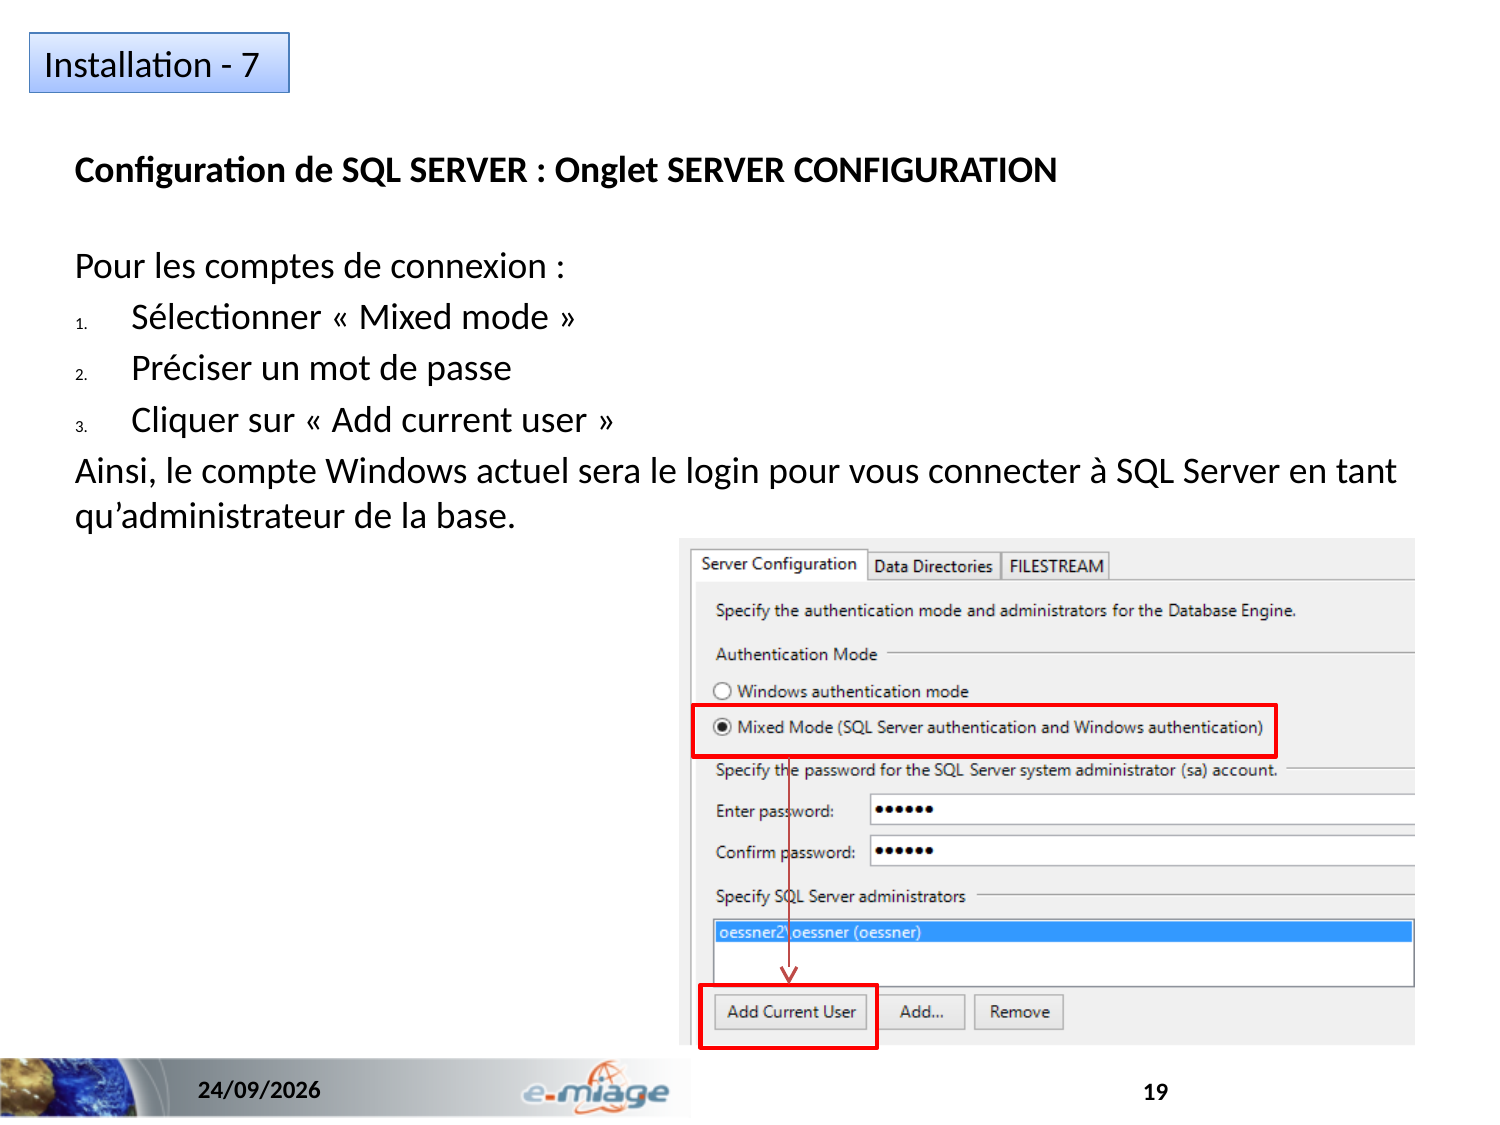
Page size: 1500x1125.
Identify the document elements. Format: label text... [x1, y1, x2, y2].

text_box Installation - 7 [29, 32, 290, 93]
picture [703, 987, 875, 1046]
picture [0, 1058, 691, 1118]
text_box Configuration de SQL SERVER : Onglet SERVER CONFIGURATION Pour les comptes de connexion : Sélectionner « Mixed mode » Préciser un mot de passe Cliquer sur « Add current user » Ainsi, le compte Windows actuel sera le login pour vous connecter à SQL Server en tant qu’administrateur de la base. [60, 137, 1447, 544]
picture [679, 538, 1415, 1048]
